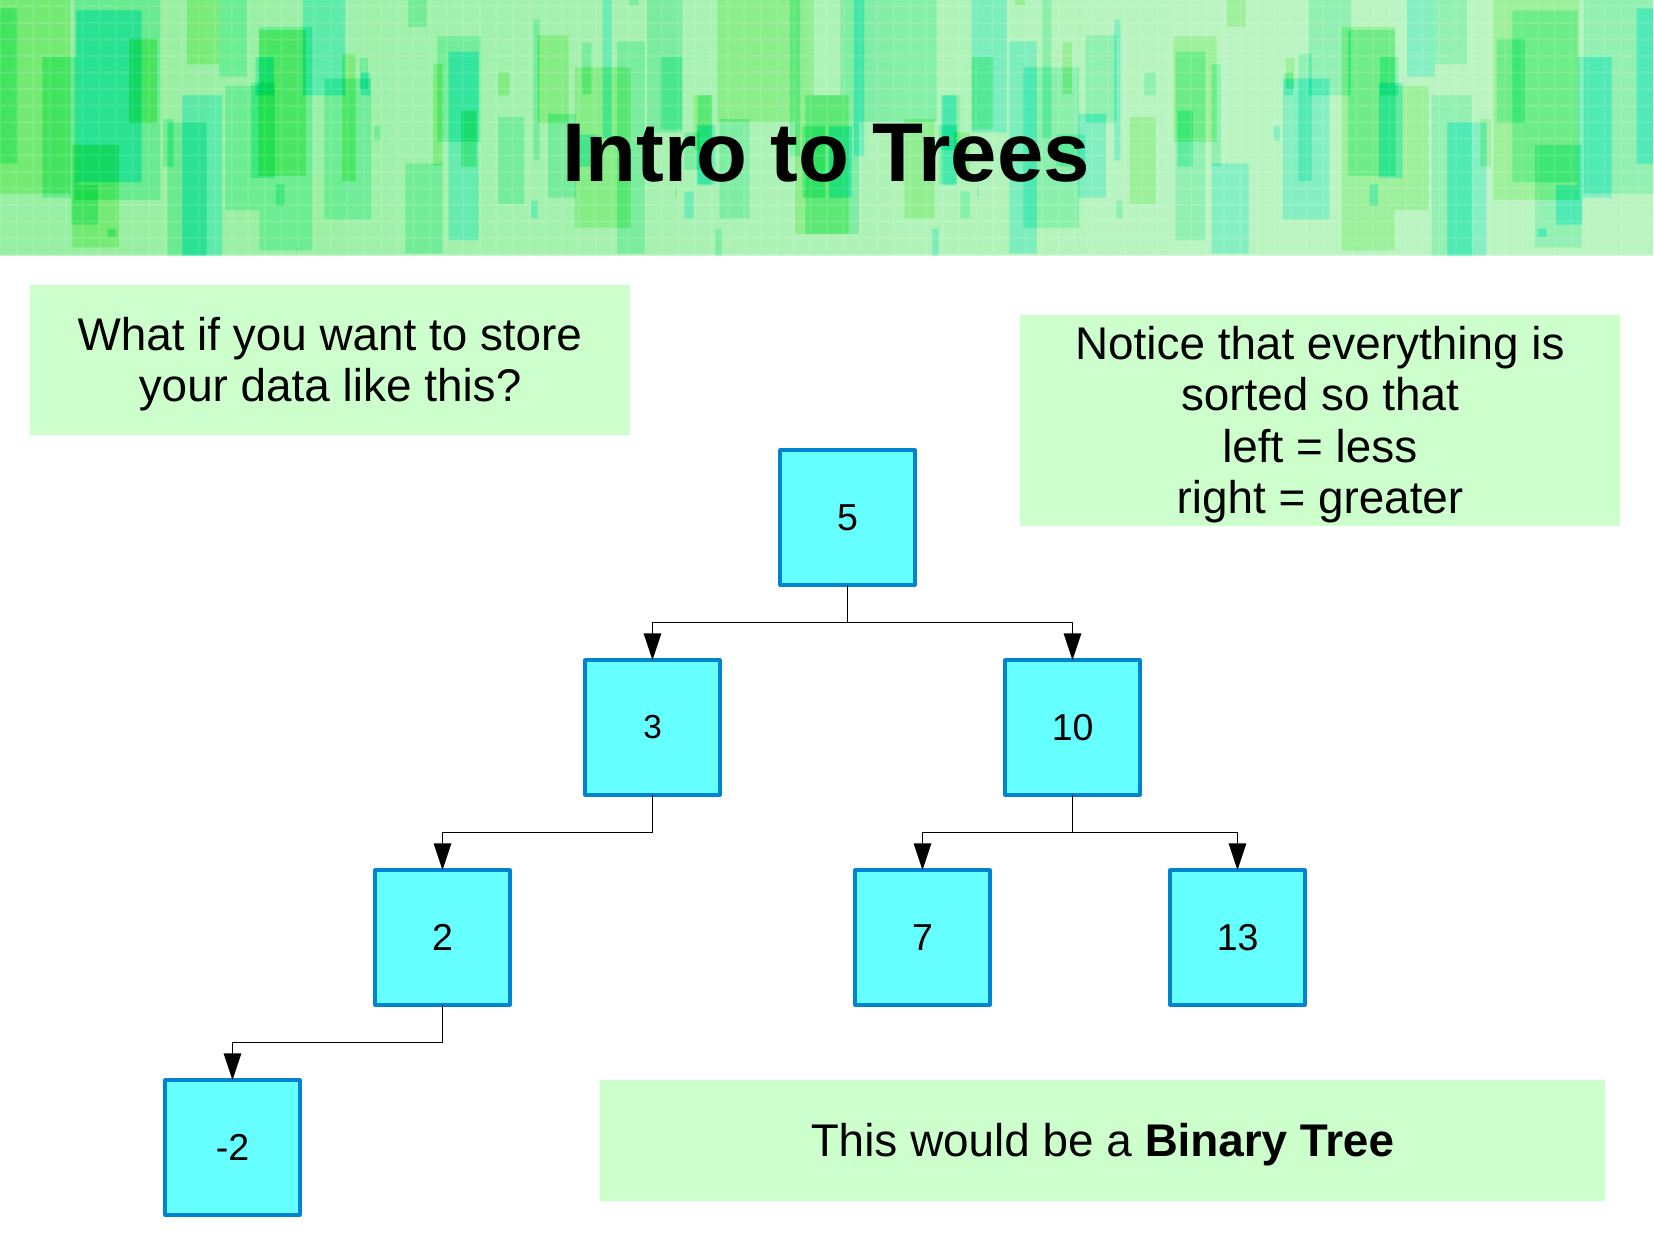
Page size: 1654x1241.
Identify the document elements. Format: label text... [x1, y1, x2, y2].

text_box 3 [585, 660, 721, 796]
text_box 10 [1005, 660, 1141, 796]
text_box 2 [375, 870, 511, 1006]
text_box Notice that everything is sorted so that left = less right = greater [1020, 315, 1621, 527]
picture [0, 0, 1654, 1241]
text_box -2 [165, 1080, 301, 1216]
text_box 7 [855, 870, 991, 1006]
text_box 5 [780, 450, 916, 586]
text_box This would be a Binary Tree [600, 1080, 1606, 1202]
title Intro to Trees [82, 49, 1571, 257]
text_box What if you want to store your data like this? [30, 285, 631, 436]
text_box 13 [1170, 870, 1306, 1006]
